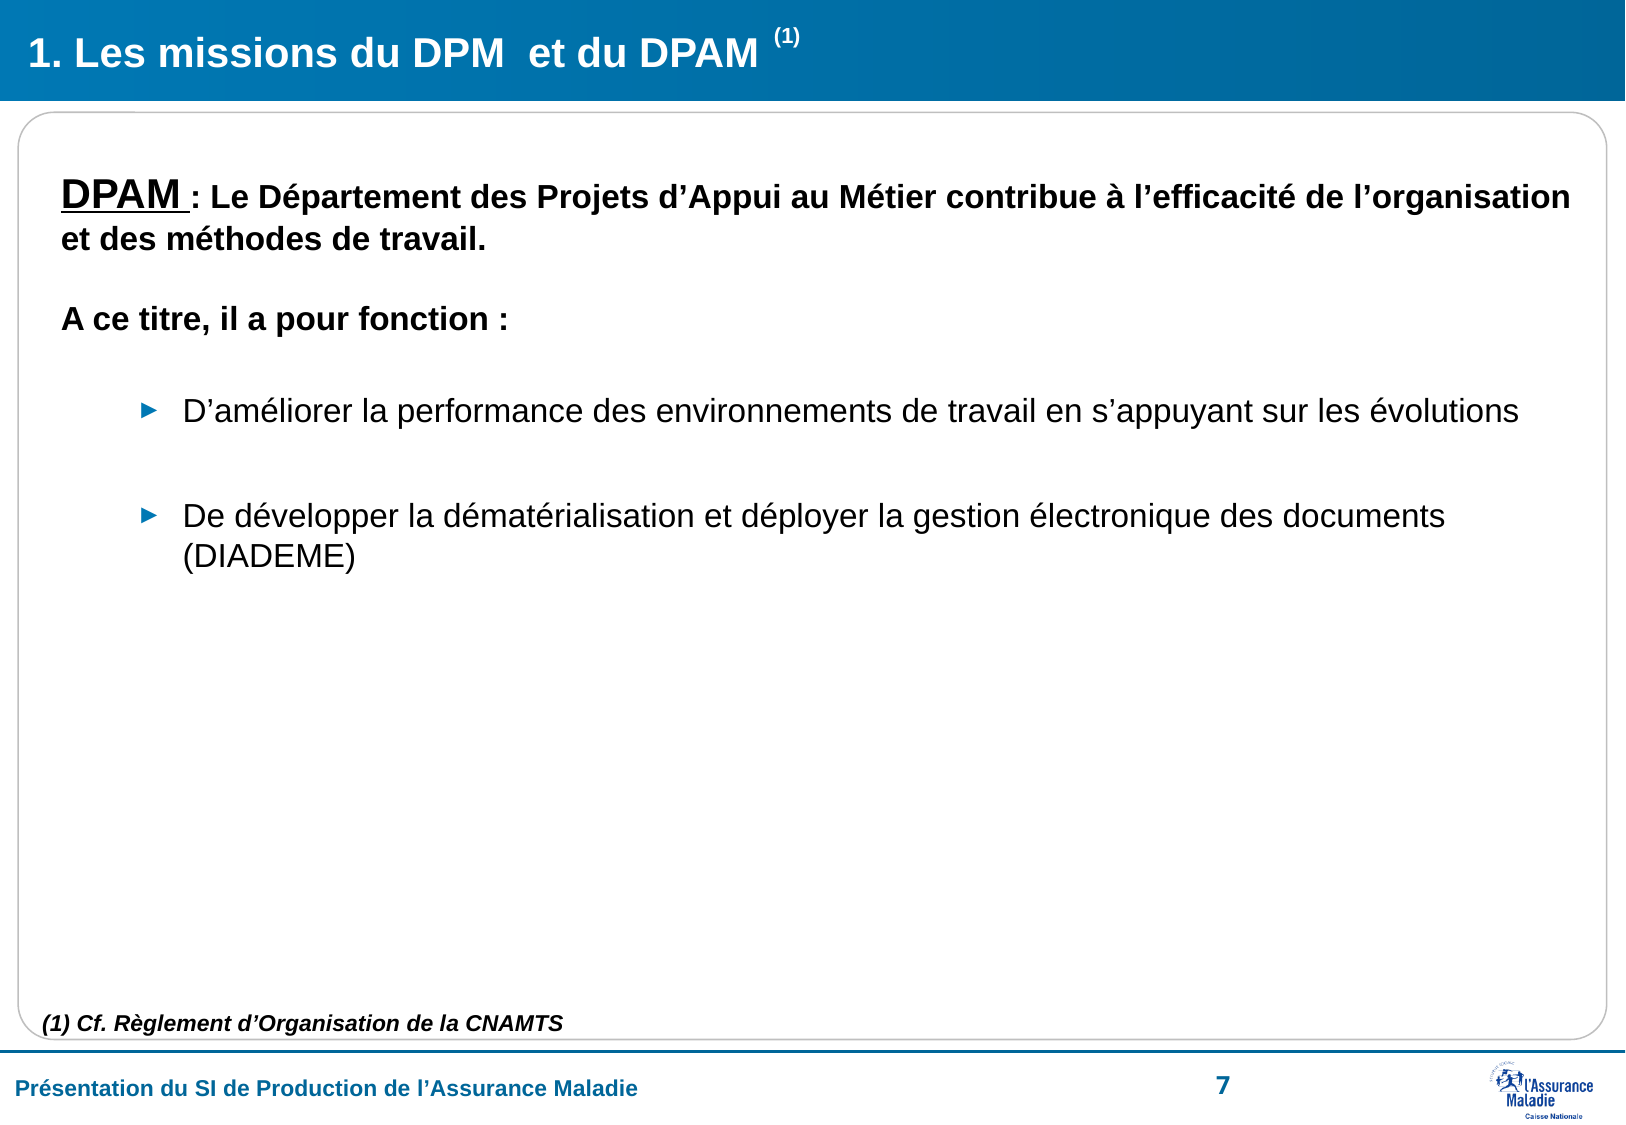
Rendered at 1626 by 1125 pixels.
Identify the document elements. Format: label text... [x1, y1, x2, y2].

text_box (1) Cf. Règlement d’Organisation de la CNAMTS [42, 998, 715, 1037]
picture [1484, 1056, 1595, 1120]
text_box DPAM : Le Département des Projets d’Appui au Métier contribue à l’efficacité de l’organisation et des méthodes de travail. A ce titre, il a pour fonction : D’améliorer la performance des environnements de travail en s’appuyant sur les évolutions De développer la dématérialisation et déployer la gestion électronique des documents (DIADEME) [60, 127, 1601, 575]
text_box (1) [759, 2, 844, 55]
title 1. Les missions du DPM et du DPAM [12, 3, 1595, 99]
